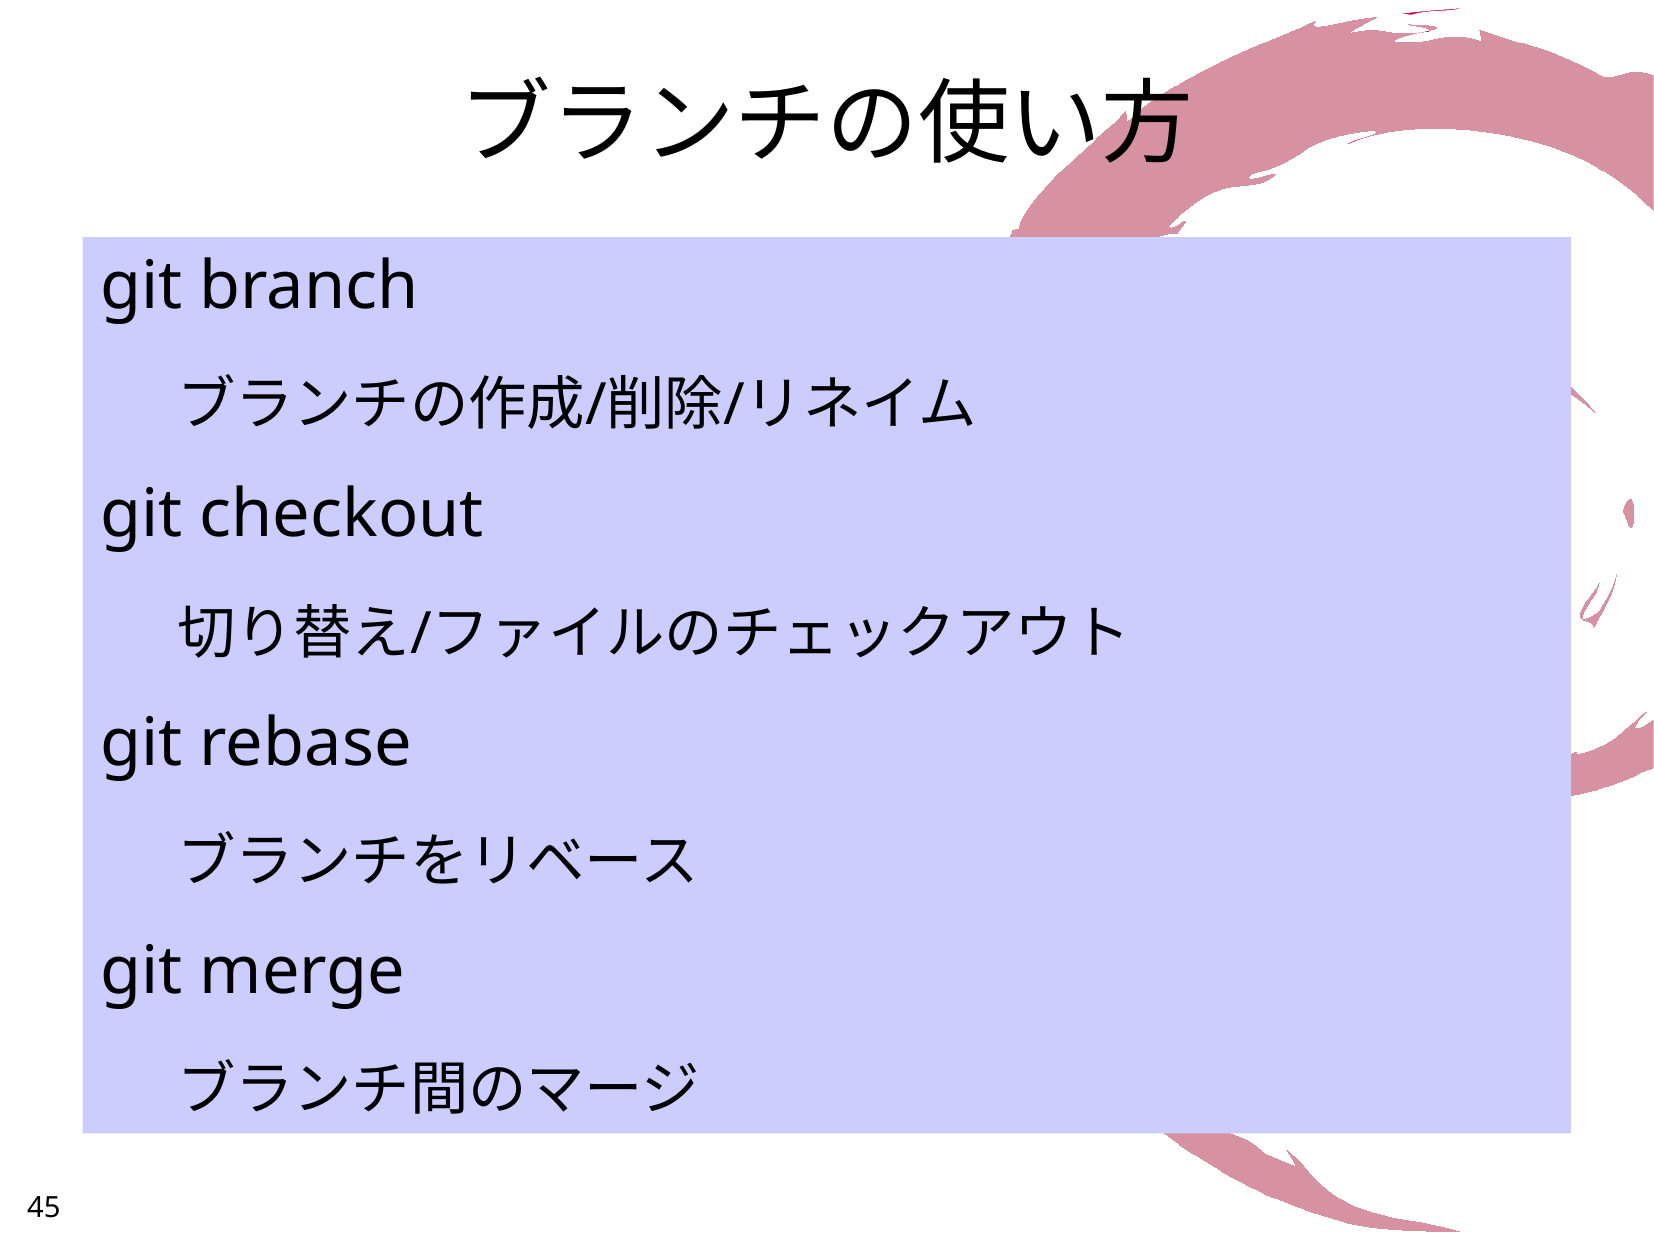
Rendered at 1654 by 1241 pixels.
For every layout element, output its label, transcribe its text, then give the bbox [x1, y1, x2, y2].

list git branch ブランチの作成/削除/リネイム git checkout 切り替え/ファイルのチェックアウト git rebase ブランチをリベース git merge ブランチ間のマージ [82, 237, 1571, 1134]
title ブランチの使い方 [82, 49, 1571, 237]
picture [886, 0, 1654, 1241]
